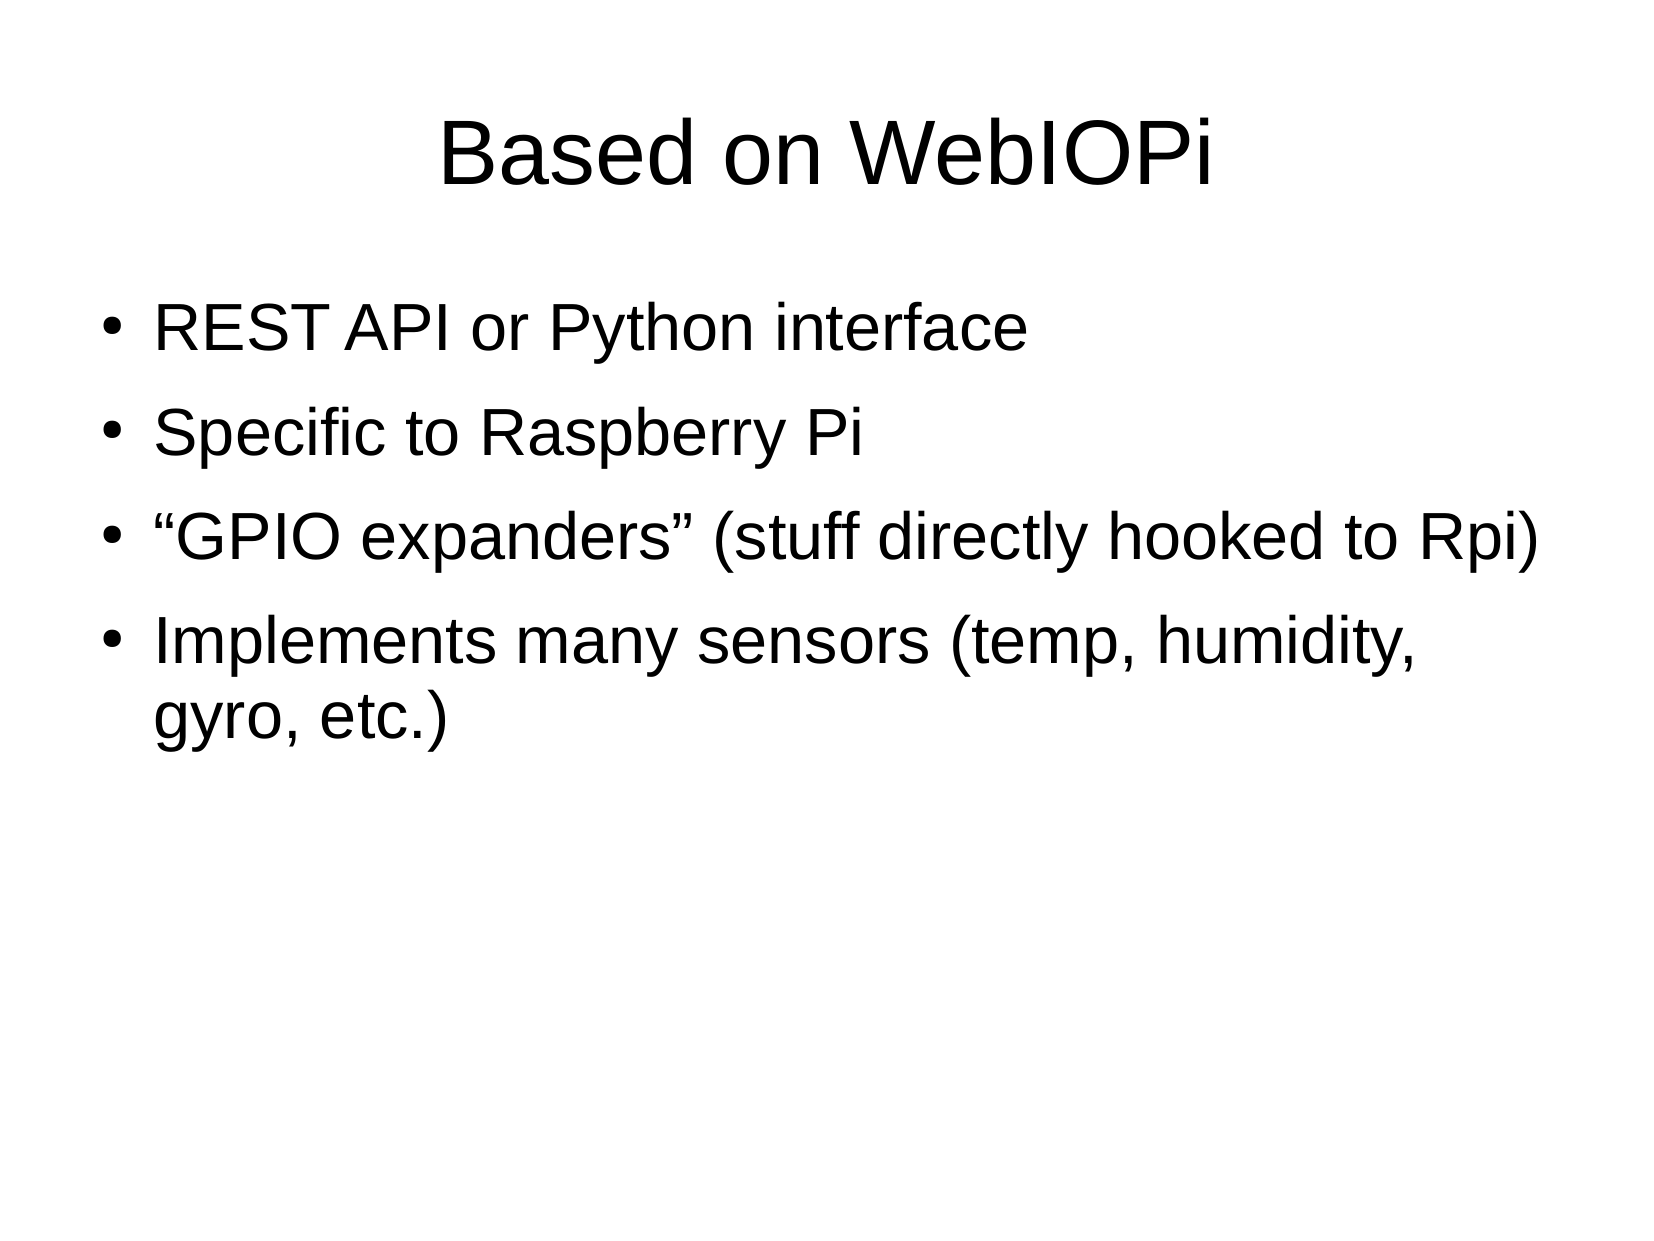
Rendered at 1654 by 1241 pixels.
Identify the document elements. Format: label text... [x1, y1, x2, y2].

title Based on WebIOPi [82, 49, 1571, 257]
list REST API or Python interface Specific to Raspberry Pi “GPIO expanders” (stuff directly hooked to Rpi) Implements many sensors (temp, humidity, gyro, etc.) [82, 290, 1571, 1010]
